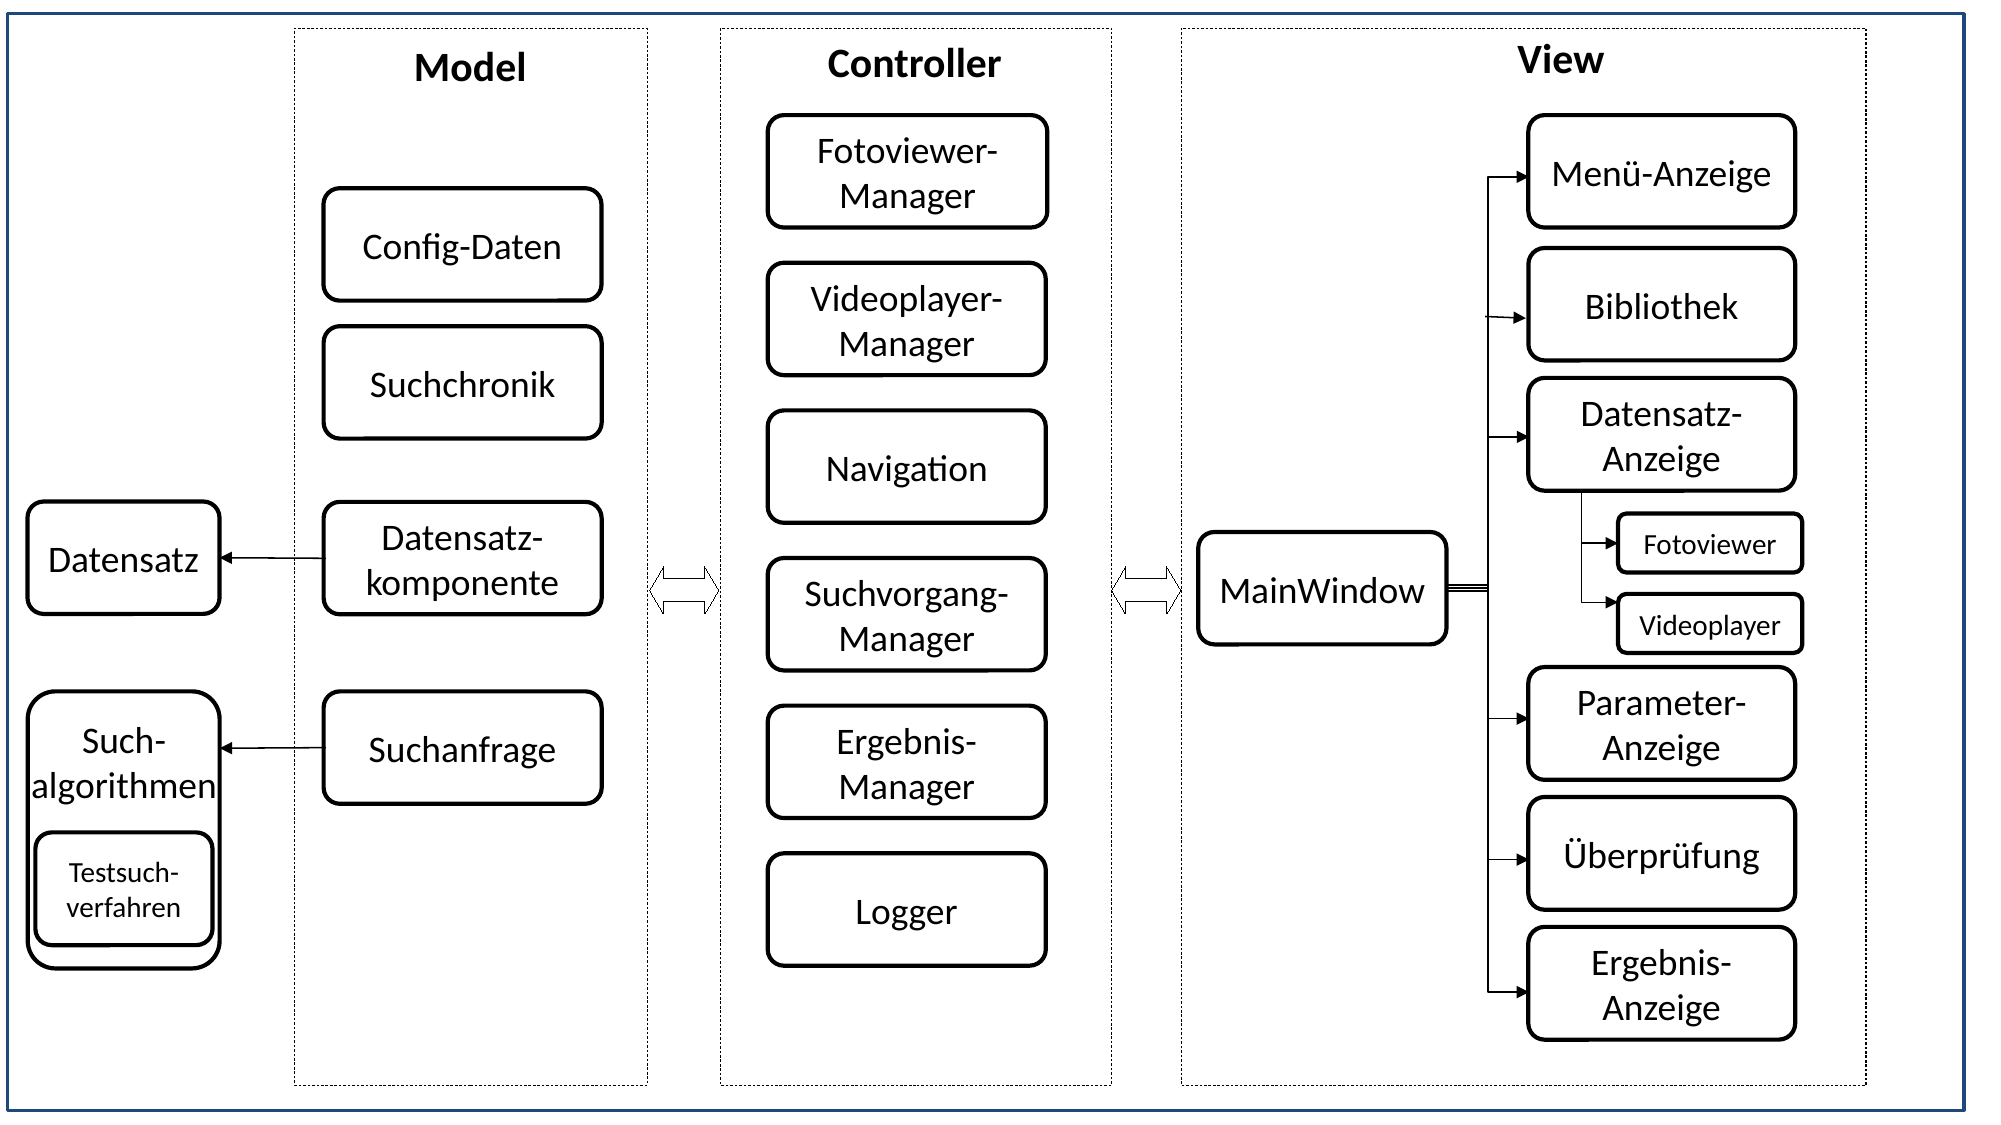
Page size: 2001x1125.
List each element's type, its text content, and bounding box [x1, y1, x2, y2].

text_box Model [399, 32, 581, 98]
text_box Parameter-Anzeige [1528, 667, 1796, 780]
text_box Suchanfrage [323, 691, 602, 804]
text_box MainWindow [1198, 531, 1447, 645]
text_box [27, 815, 220, 969]
text_box Datensatz [27, 501, 220, 614]
text_box Bibliothek [1528, 247, 1796, 361]
text_box Ergebnis-Anzeige [1528, 926, 1796, 1040]
text_box Videoplayer [1618, 593, 1803, 653]
text_box Testsuch-verfahren [35, 832, 213, 946]
text_box Datensatz-Anzeige [1528, 377, 1796, 491]
text_box Navigation [767, 410, 1046, 523]
text_box Controller [813, 28, 1034, 94]
text_box View [1502, 24, 1684, 90]
text_box Überprüfung [1528, 796, 1796, 910]
text_box Suchvorgang-Manager [767, 558, 1046, 671]
text_box Datensatz-komponente [323, 501, 602, 615]
text_box Suchchronik [323, 326, 602, 439]
text_box Fotoviewer-Manager [767, 115, 1048, 228]
text_box Menü-Anzeige [1528, 115, 1796, 228]
text_box Such-algorithmen [14, 708, 234, 815]
text_box Ergebnis-Manager [767, 705, 1046, 819]
text_box Fotoviewer [1618, 513, 1803, 573]
text_box Logger [767, 853, 1046, 966]
text_box [30, 691, 218, 708]
text_box Config-Daten [323, 188, 602, 301]
text_box Videoplayer-Manager [767, 262, 1046, 376]
